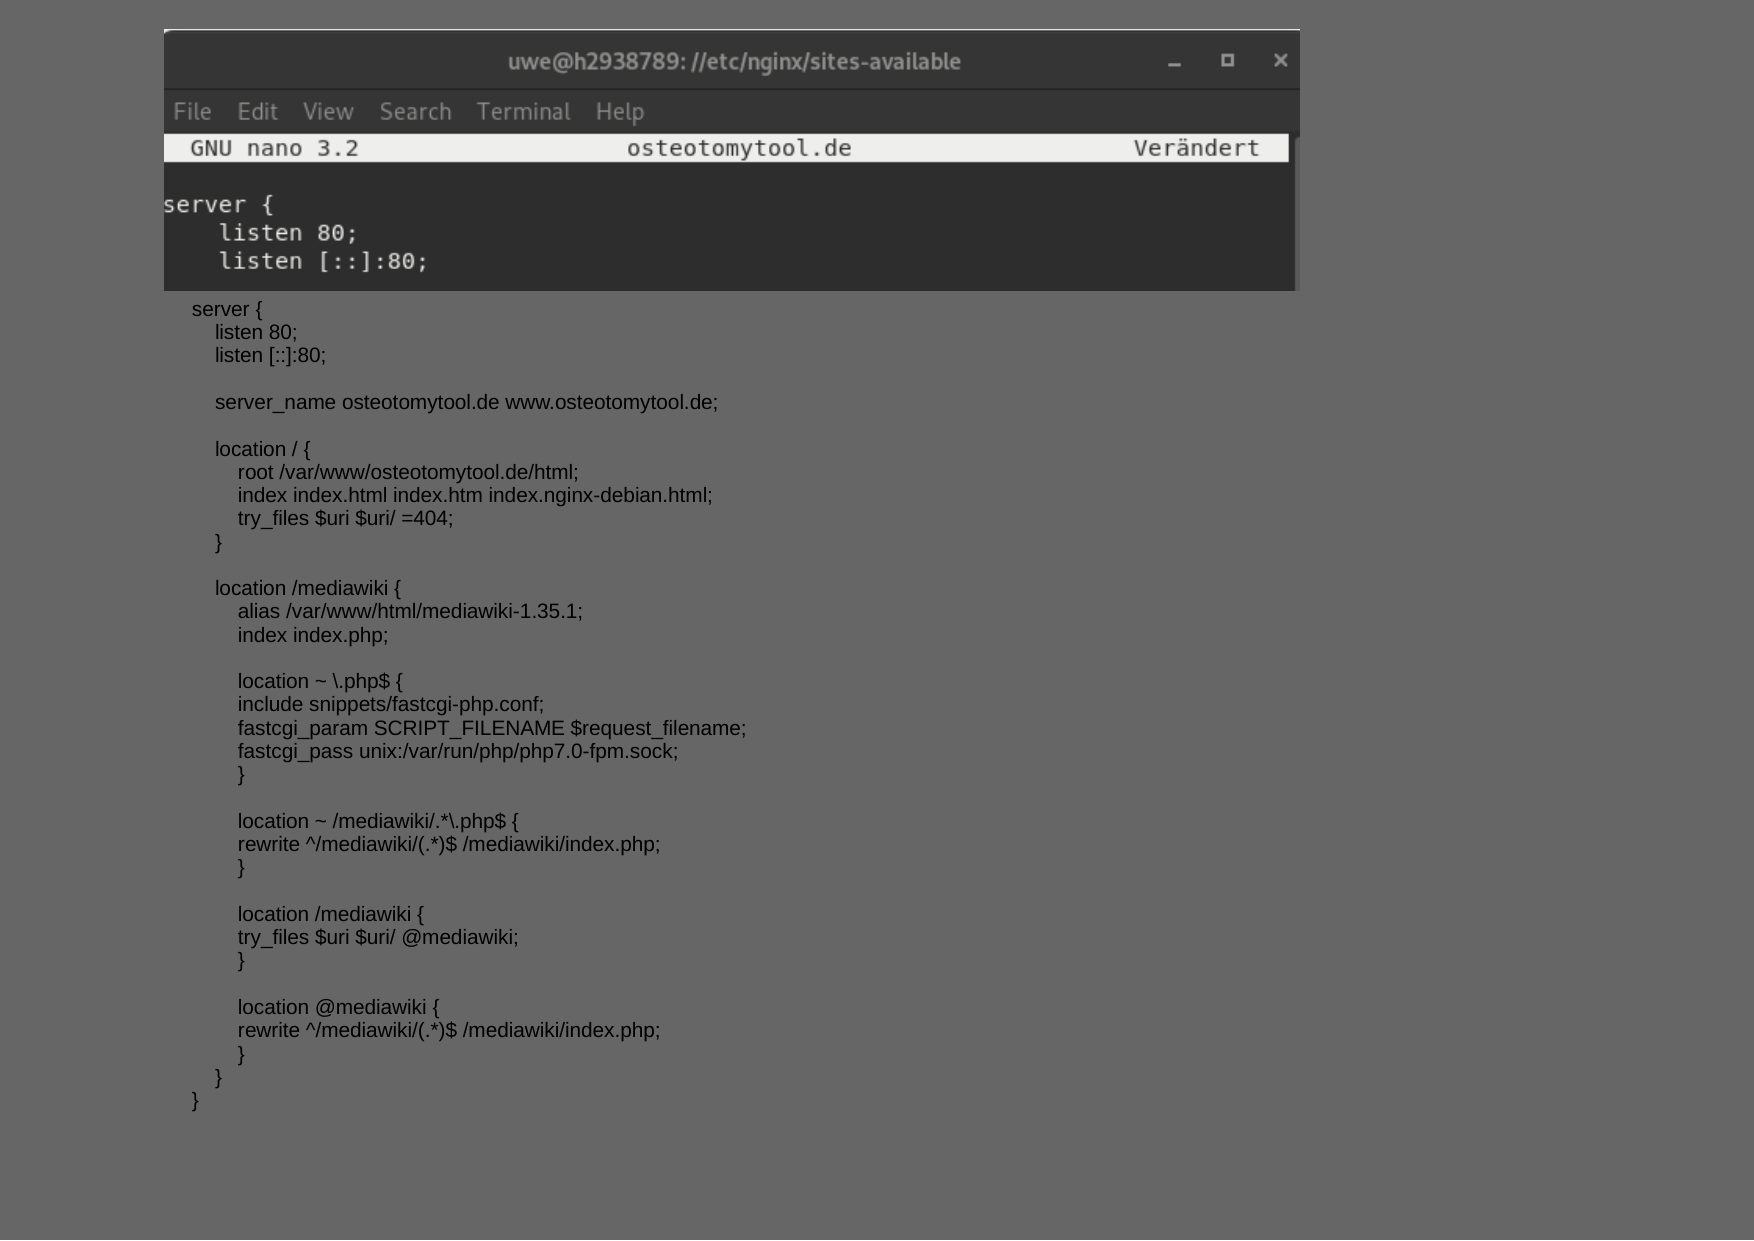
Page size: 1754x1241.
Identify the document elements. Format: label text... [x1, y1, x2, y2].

text_box server { listen 80; listen [::]:80; server_name osteotomytool.de www.osteotomytool.de; location / { root /var/www/osteotomytool.de/html; index index.html index.htm index.nginx-debian.html; try_files $uri $uri/ =404; } location /mediawiki { alias /var/www/html/mediawiki-1.35.1; index index.php; location ~ \.php$ { include snippets/fastcgi-php.conf; fastcgi_param SCRIPT_FILENAME $request_filename; fastcgi_pass unix:/var/run/php/php7.0-fpm.sock; } location ~ /mediawiki/.*\.php$ { rewrite ^/mediawiki/(.*)$ /mediawiki/index.php; } location /mediawiki { try_files $uri $uri/ @mediawiki; } location @mediawiki { rewrite ^/mediawiki/(.*)$ /mediawiki/index.php; } } } [177, 291, 1211, 1123]
picture [164, 29, 1300, 291]
